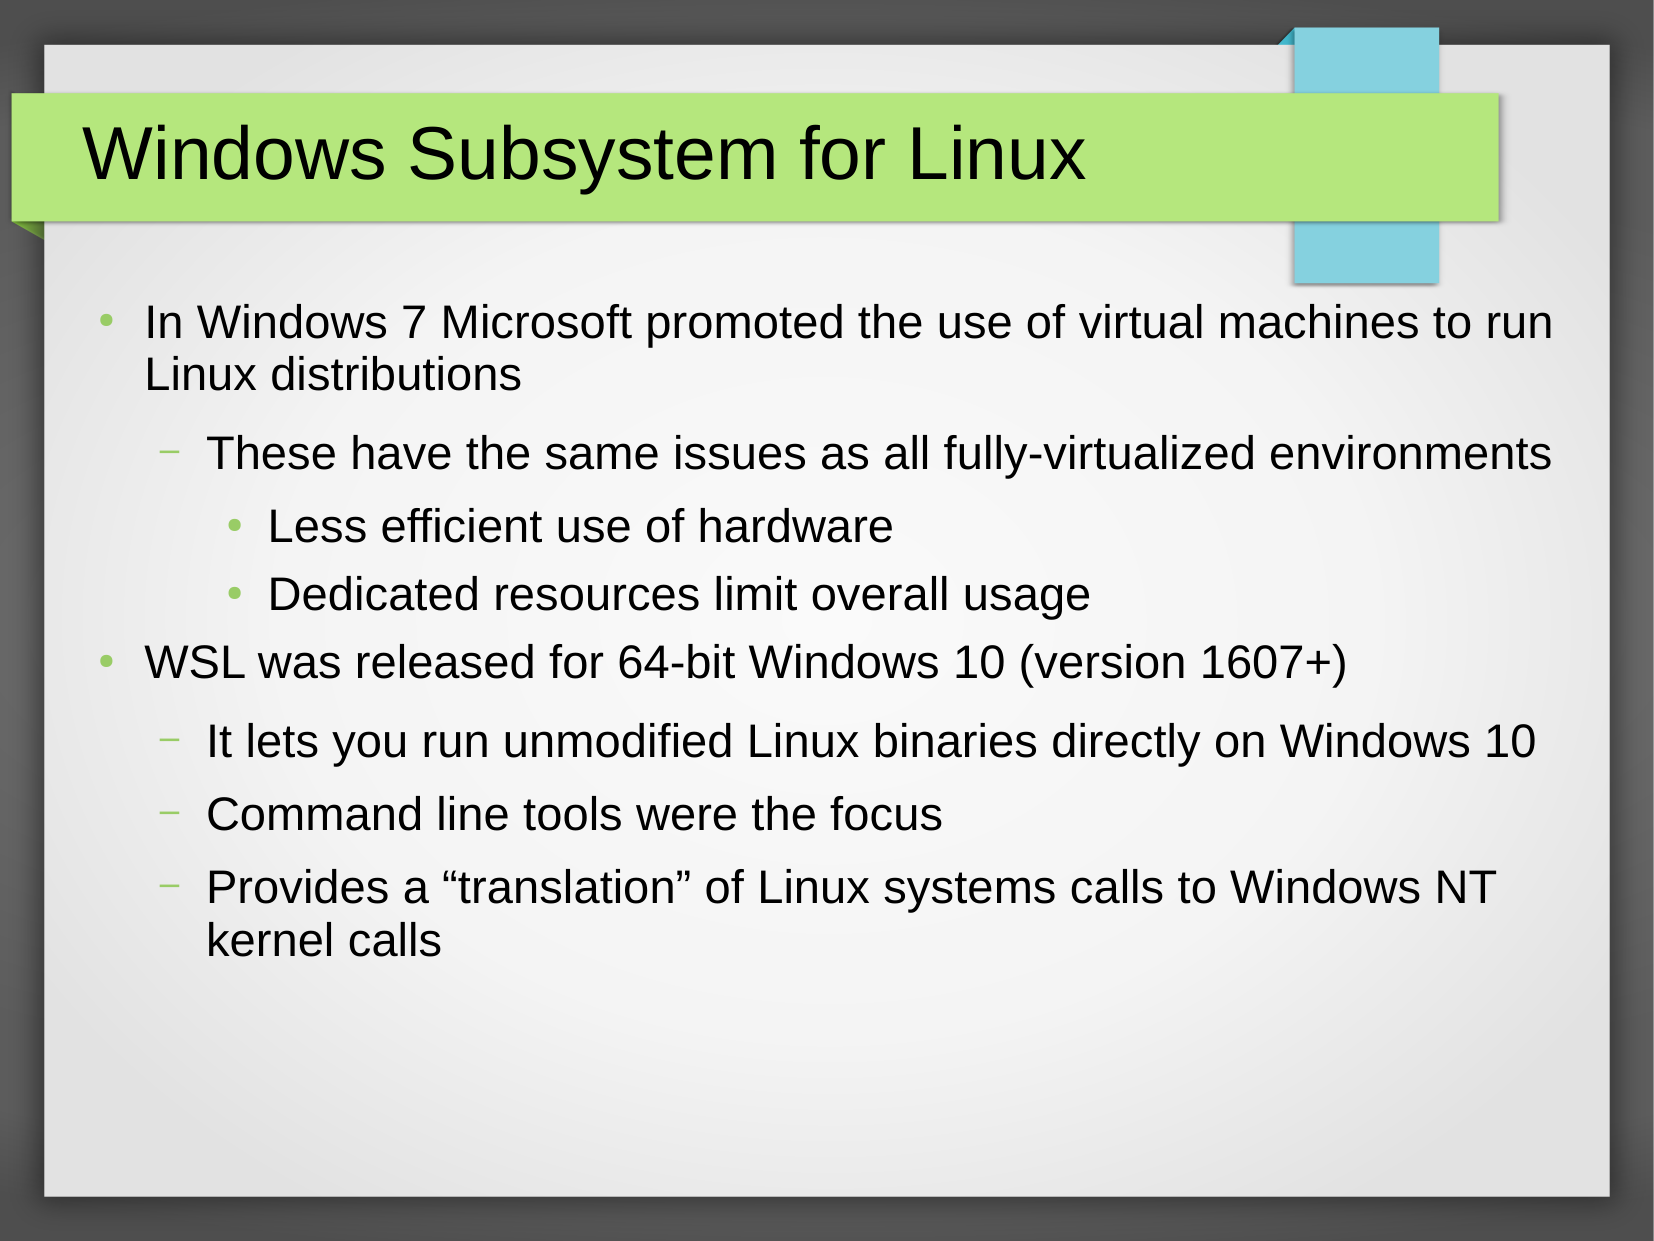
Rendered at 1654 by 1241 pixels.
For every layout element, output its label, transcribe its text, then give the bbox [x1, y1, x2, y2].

title Windows Subsystem for Linux [82, 94, 1264, 213]
list In Windows 7 Microsoft promoted the use of virtual machines to run Linux distributions These have the same issues as all fully-virtualized environments Less efficient use of hardware Dedicated resources limit overall usage WSL was released for 64-bit Windows 10 (version 1607+) It lets you run unmodified Linux binaries directly on Windows 10 Command line tools were the focus Provides a “translation” of Linux systems calls to Windows NT kernel calls [82, 295, 1571, 1015]
picture [0, 0, 1654, 1241]
